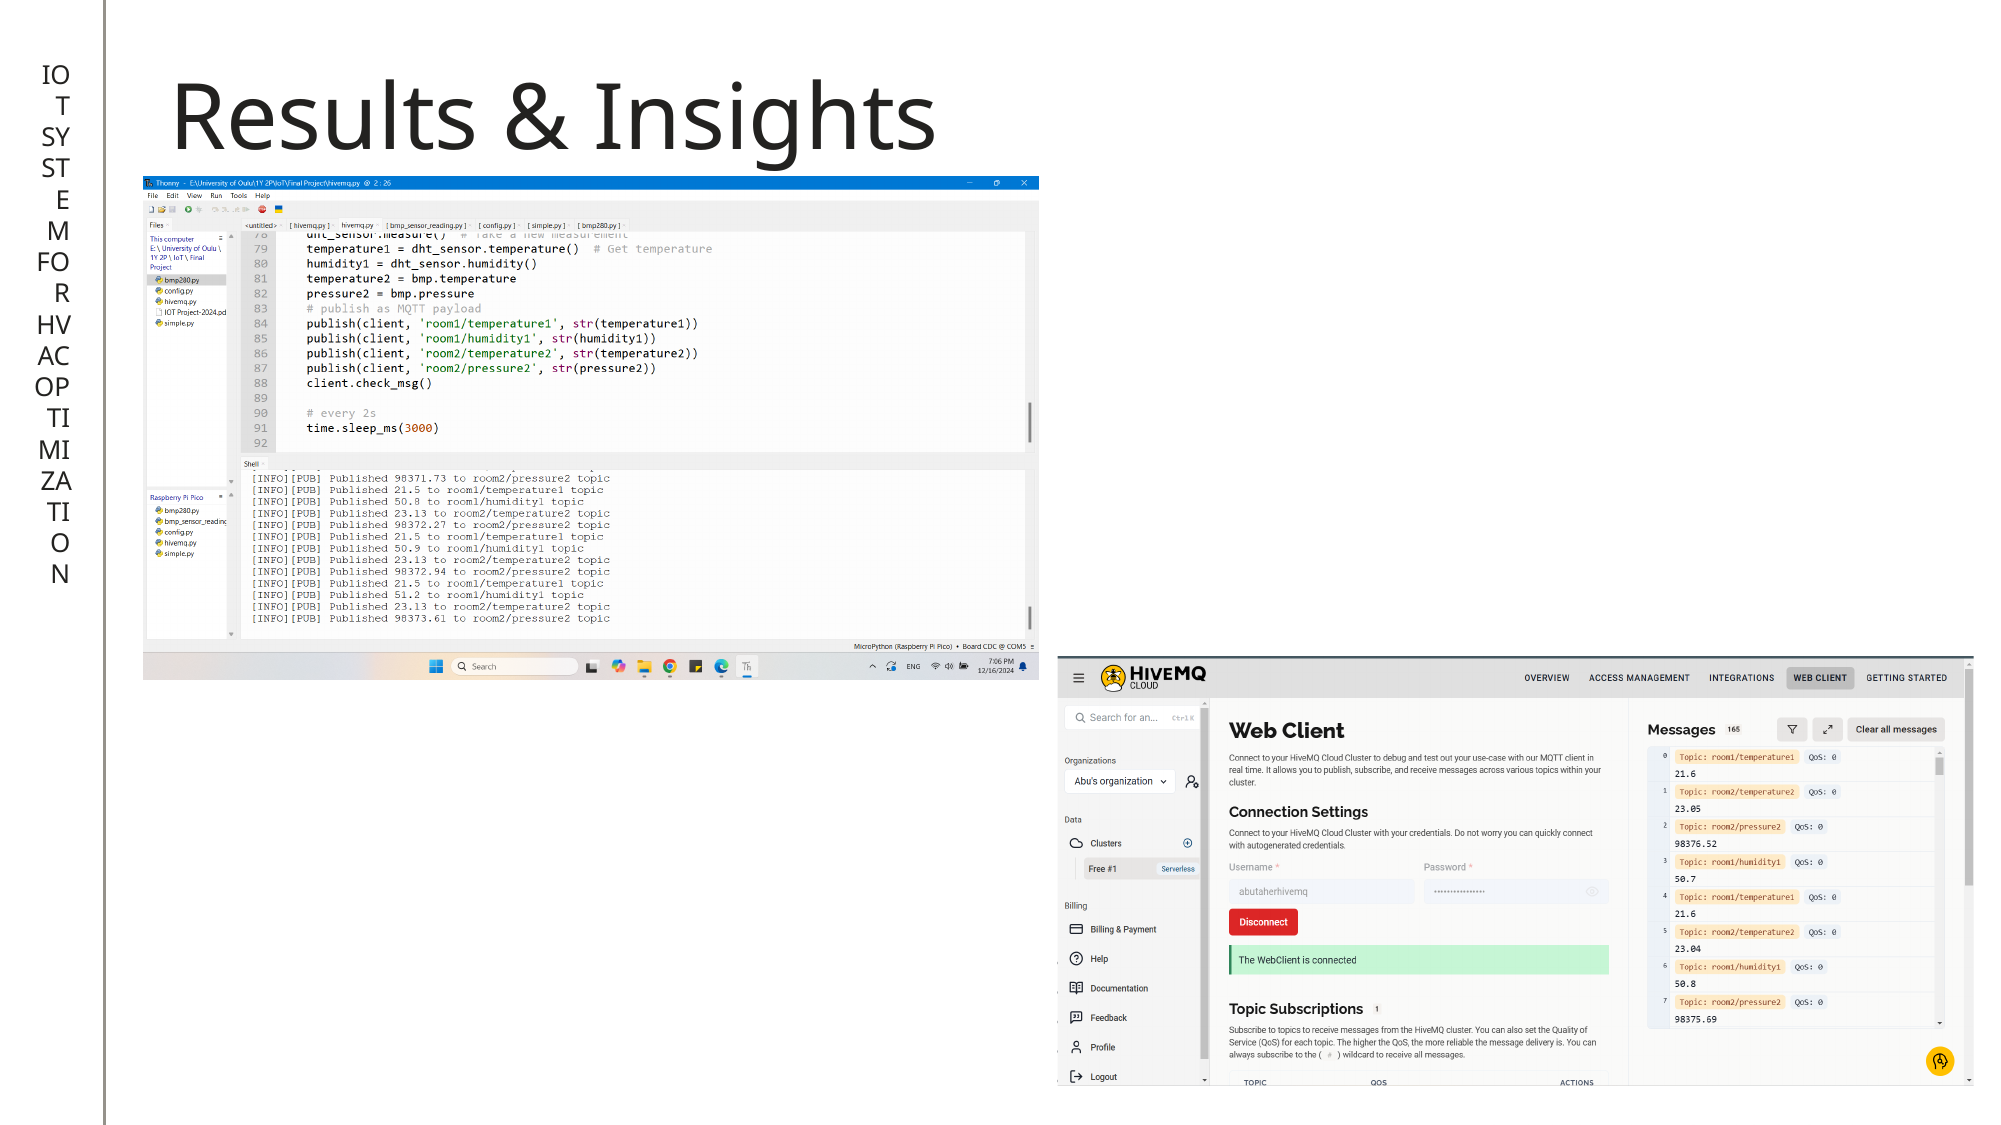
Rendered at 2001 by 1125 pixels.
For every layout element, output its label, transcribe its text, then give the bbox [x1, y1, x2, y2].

text_box Results & Insights [154, 50, 1844, 177]
text_box IOT SYSTEM FOR HVAC OPTIMIZATION [18, 50, 86, 563]
picture [143, 176, 1039, 680]
picture [1057, 656, 1974, 1124]
